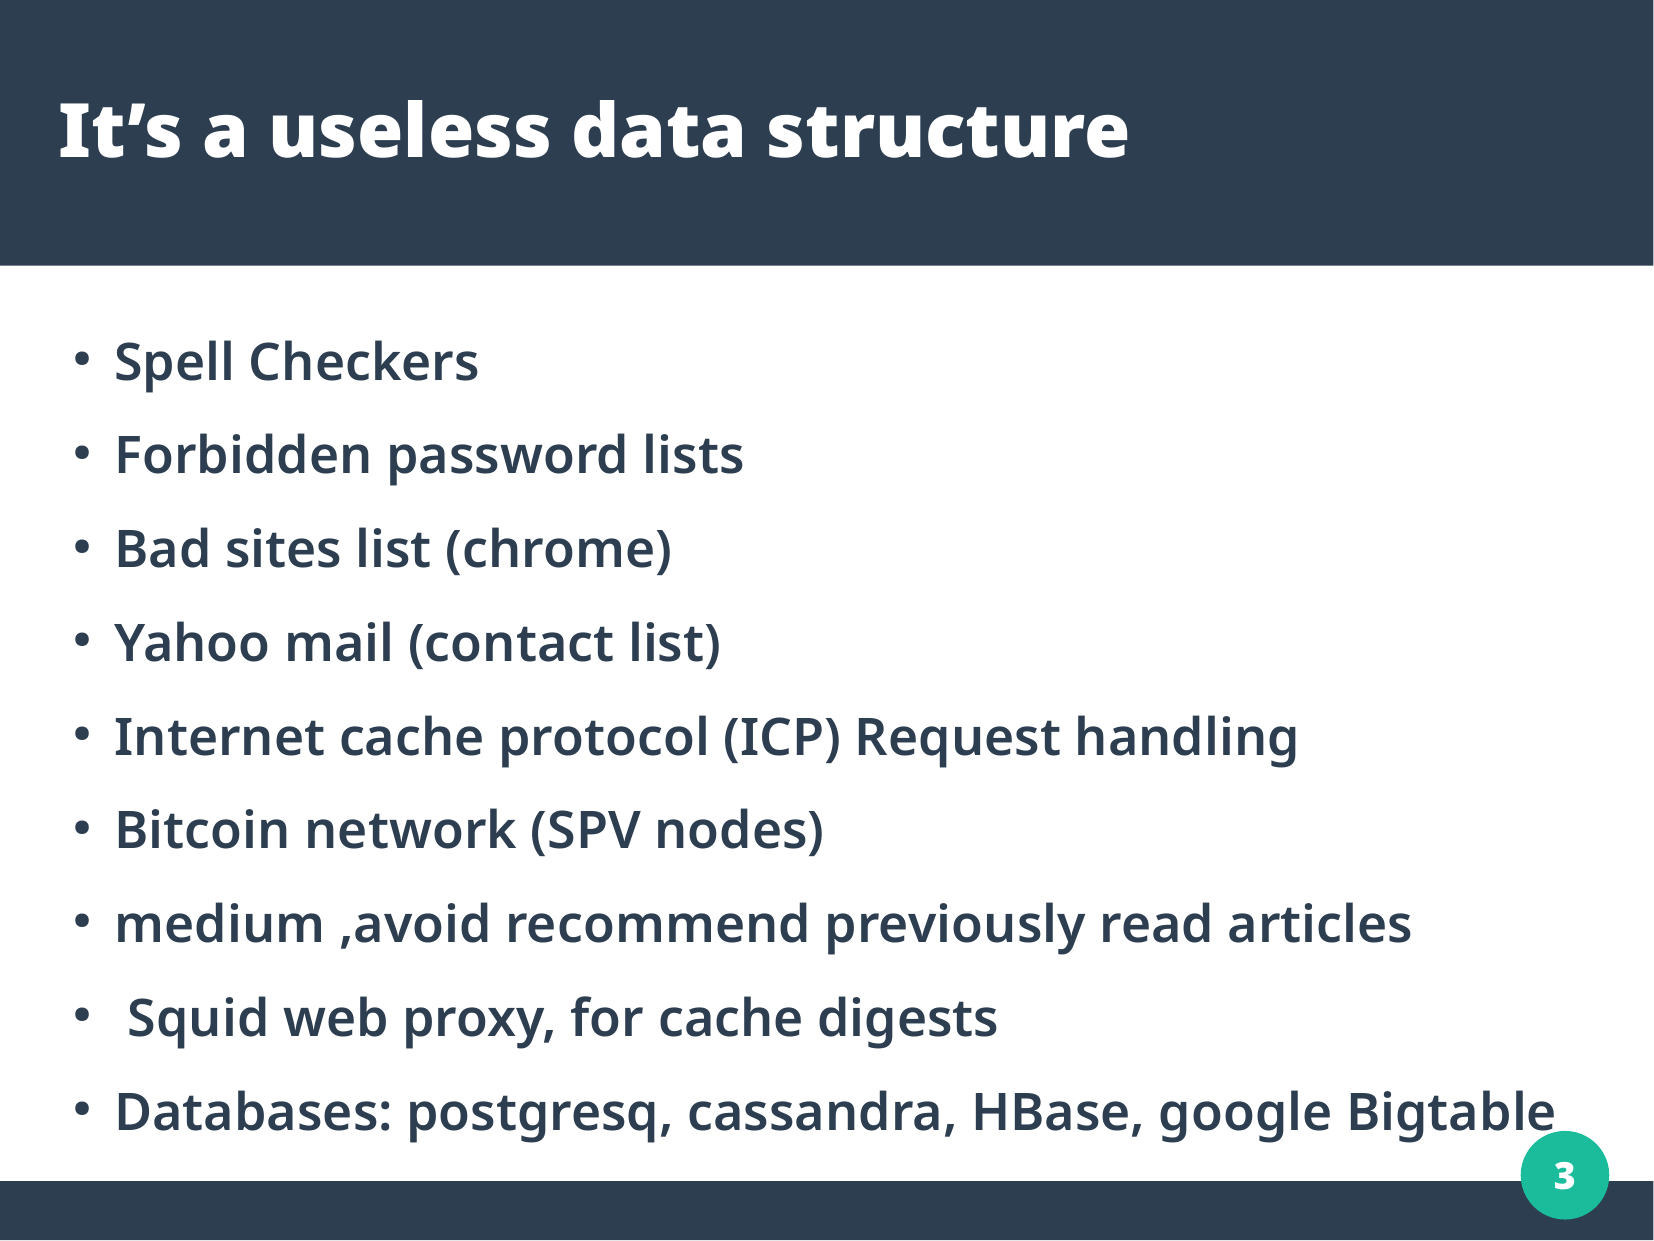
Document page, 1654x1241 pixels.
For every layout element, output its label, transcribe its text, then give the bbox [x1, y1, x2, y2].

list Spell Checkers Forbidden password lists Bad sites list (chrome) Yahoo mail (contact list) Internet cache protocol (ICP) Request handling Bitcoin network (SPV nodes) medium ,avoid recommend previously read articles Squid web proxy, for cache digests Databases: postgresq, cassandra, HBase, google Bigtable [59, 324, 1595, 1152]
title It’s a useless data structure [59, 49, 1595, 207]
